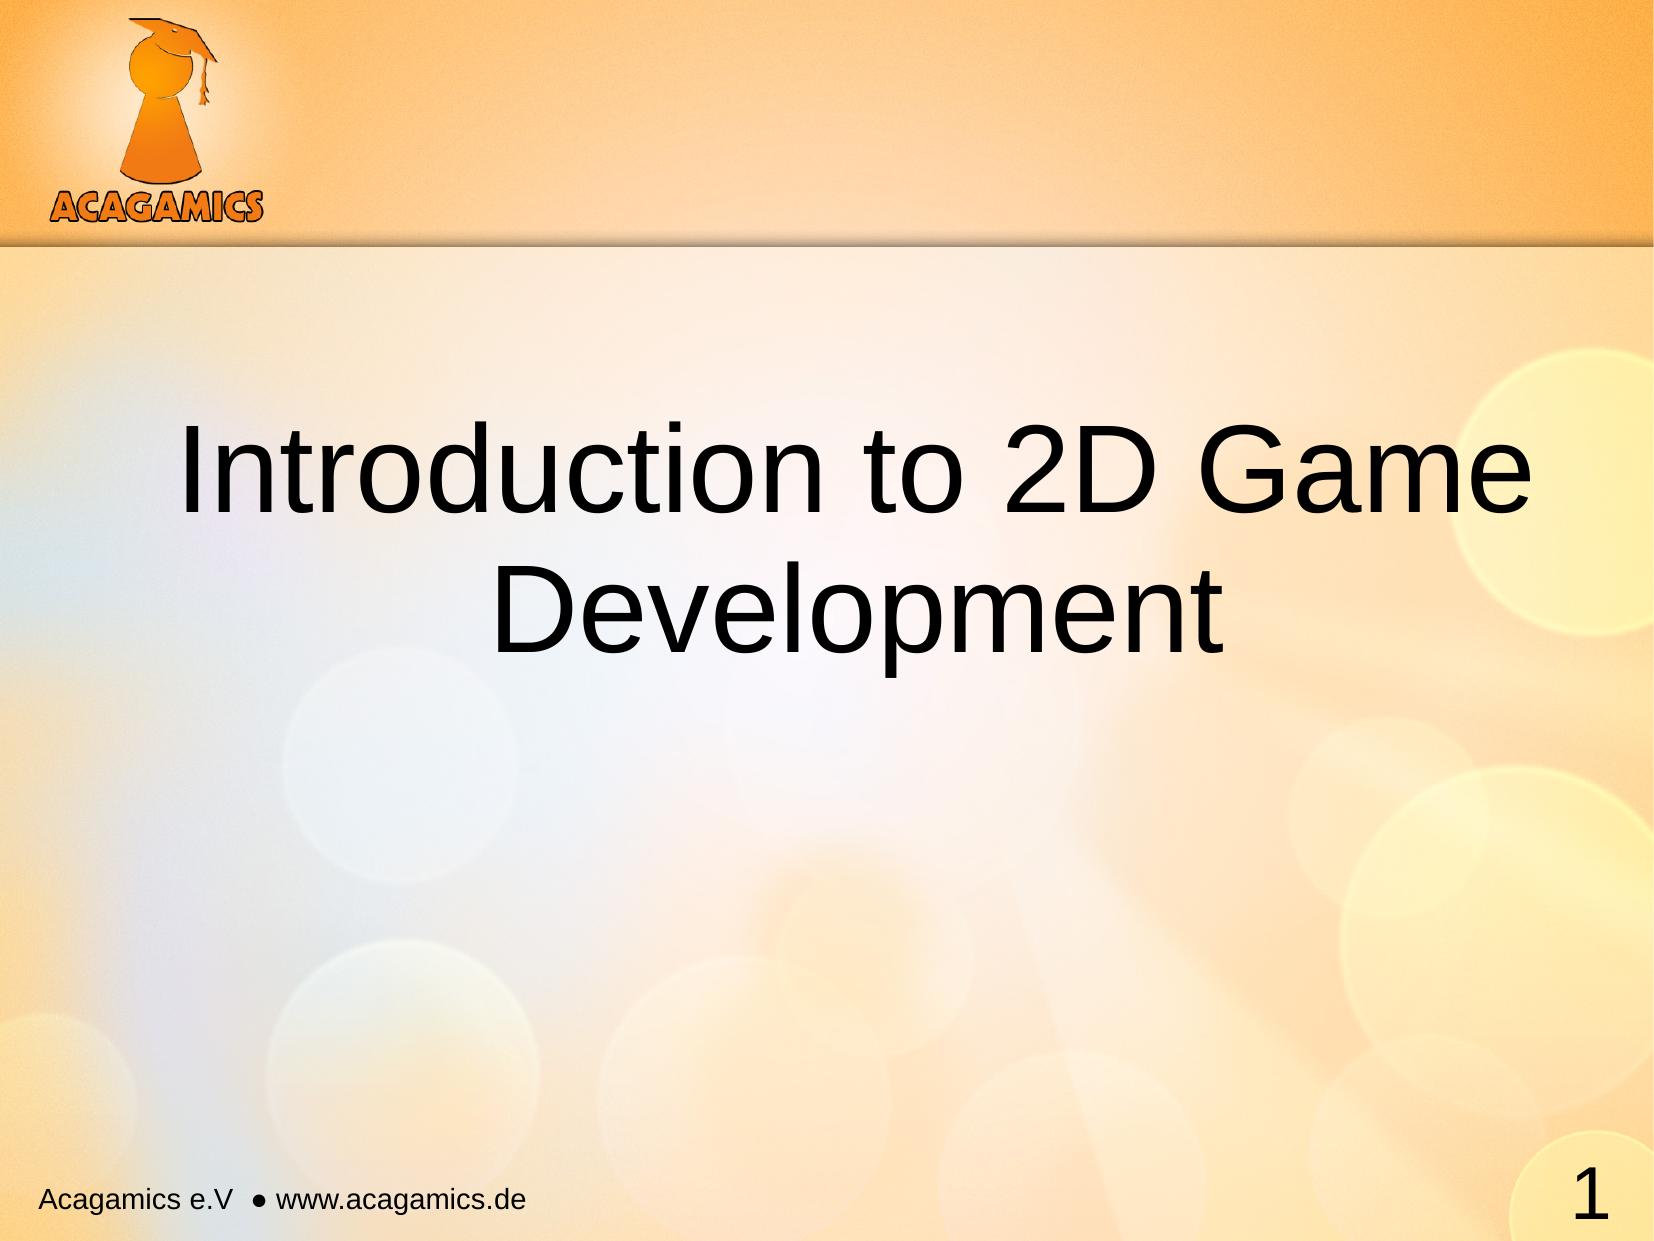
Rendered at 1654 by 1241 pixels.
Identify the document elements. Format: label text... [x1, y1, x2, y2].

picture [0, 0, 1654, 1241]
list Introduction to 2D Game Development [76, 399, 1565, 1037]
